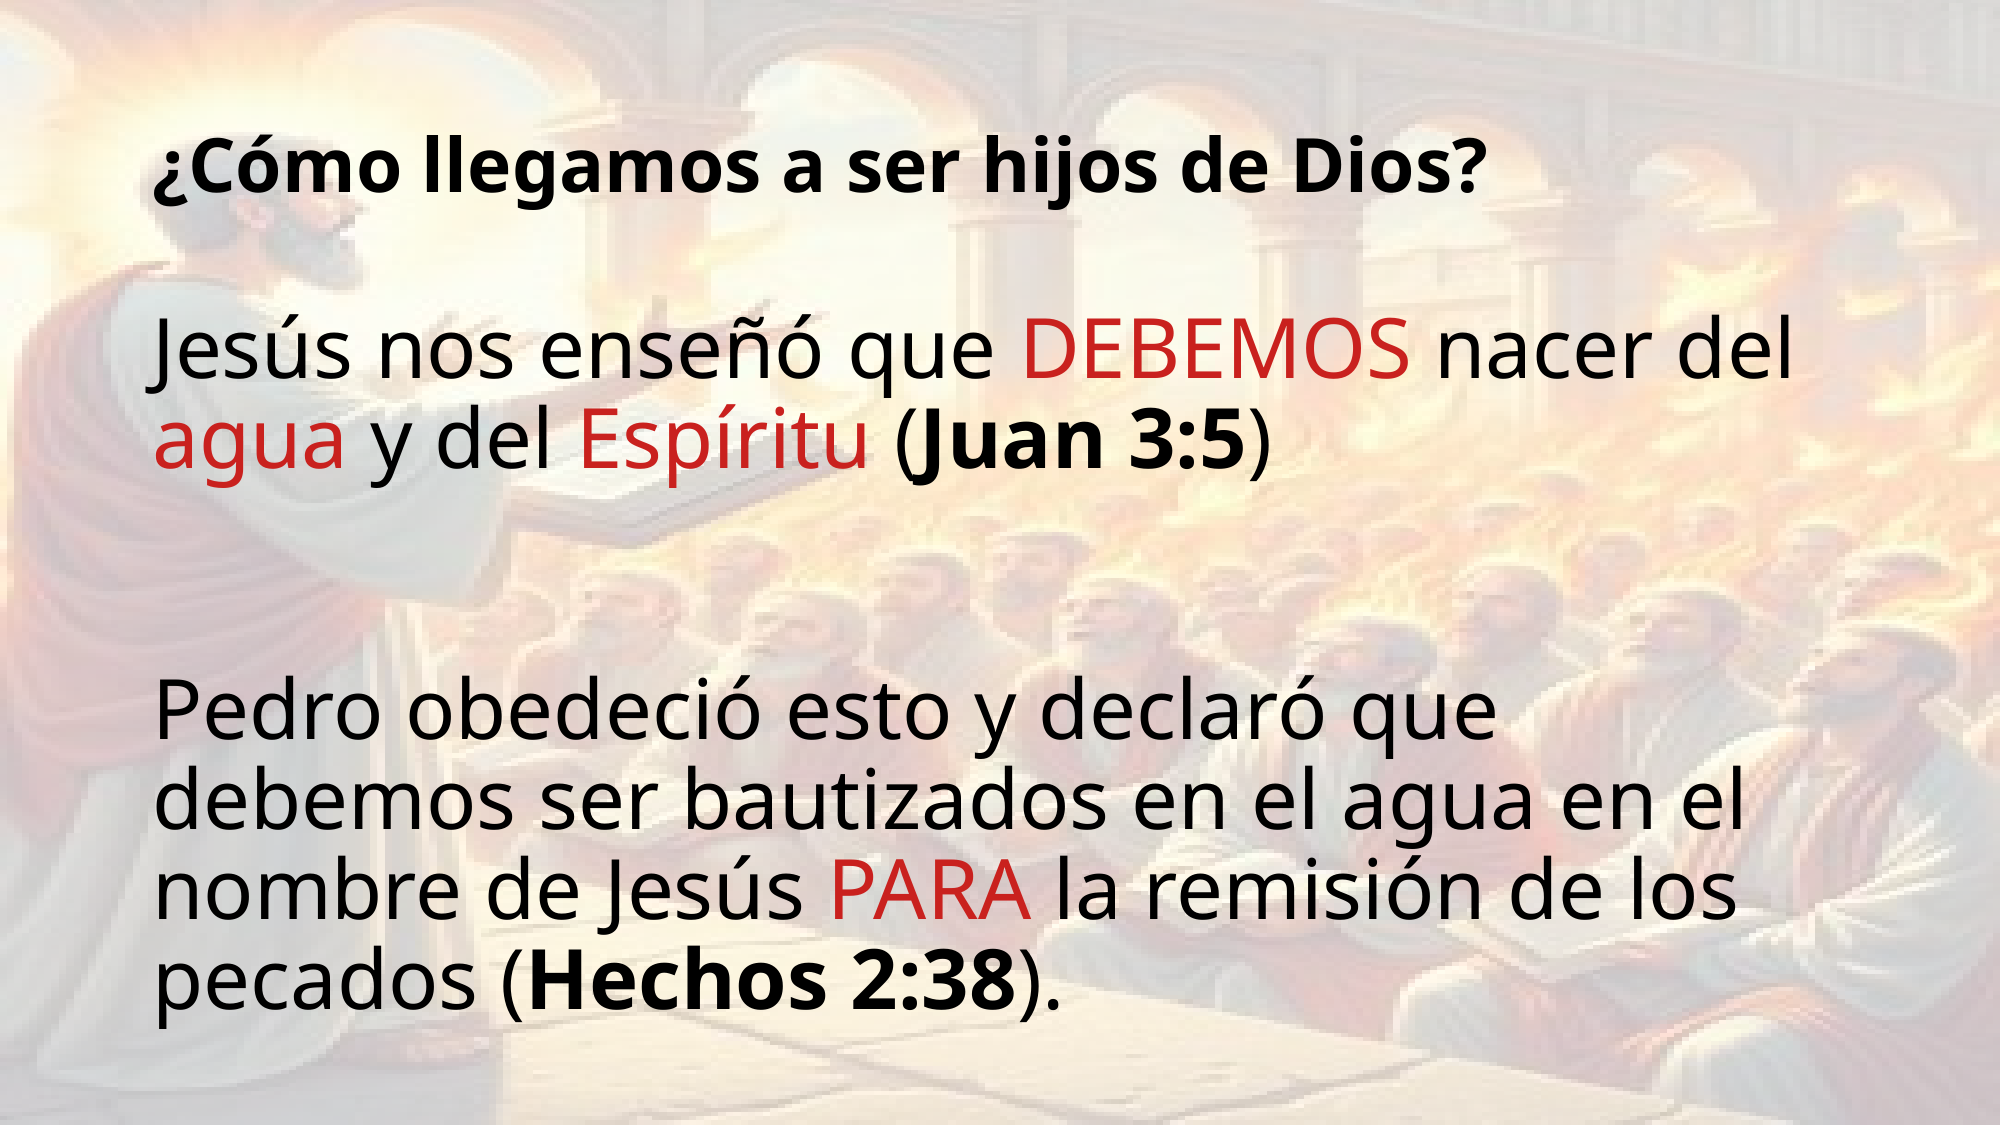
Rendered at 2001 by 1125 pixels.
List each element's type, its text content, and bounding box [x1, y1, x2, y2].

list Jesús nos enseñó que DEBEMOS nacer del agua y del Espíritu (Juan 3:5) Pedro obedeció esto y declaró que debemos ser bautizados en el agua en el nombre de Jesús PARA la remisión de los pecados (Hechos 2:38). [137, 299, 1863, 1066]
title ¿Cómo llegamos a ser hijos de Dios? [137, 59, 1863, 278]
